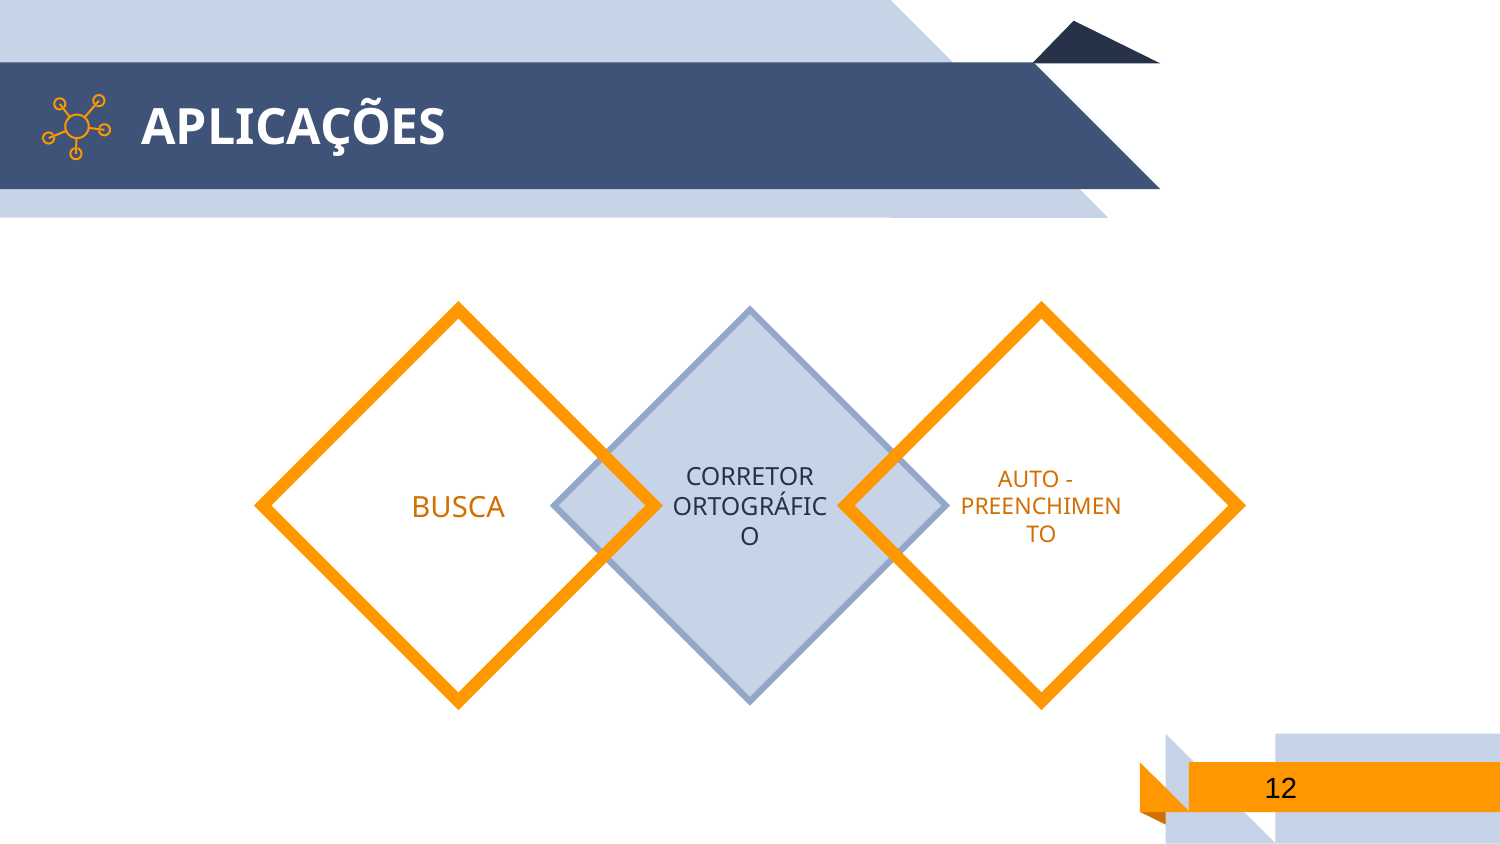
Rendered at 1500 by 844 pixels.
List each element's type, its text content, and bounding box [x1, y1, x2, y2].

text_box APLICAÇÕES [126, 80, 753, 160]
text_box AUTO - PREENCHIMENTO [845, 309, 1238, 702]
text_box BUSCA [262, 309, 655, 702]
slide_number <number> [1249, 760, 1494, 813]
text_box CORRETOR ORTOGRÁFICO [604, 309, 896, 702]
